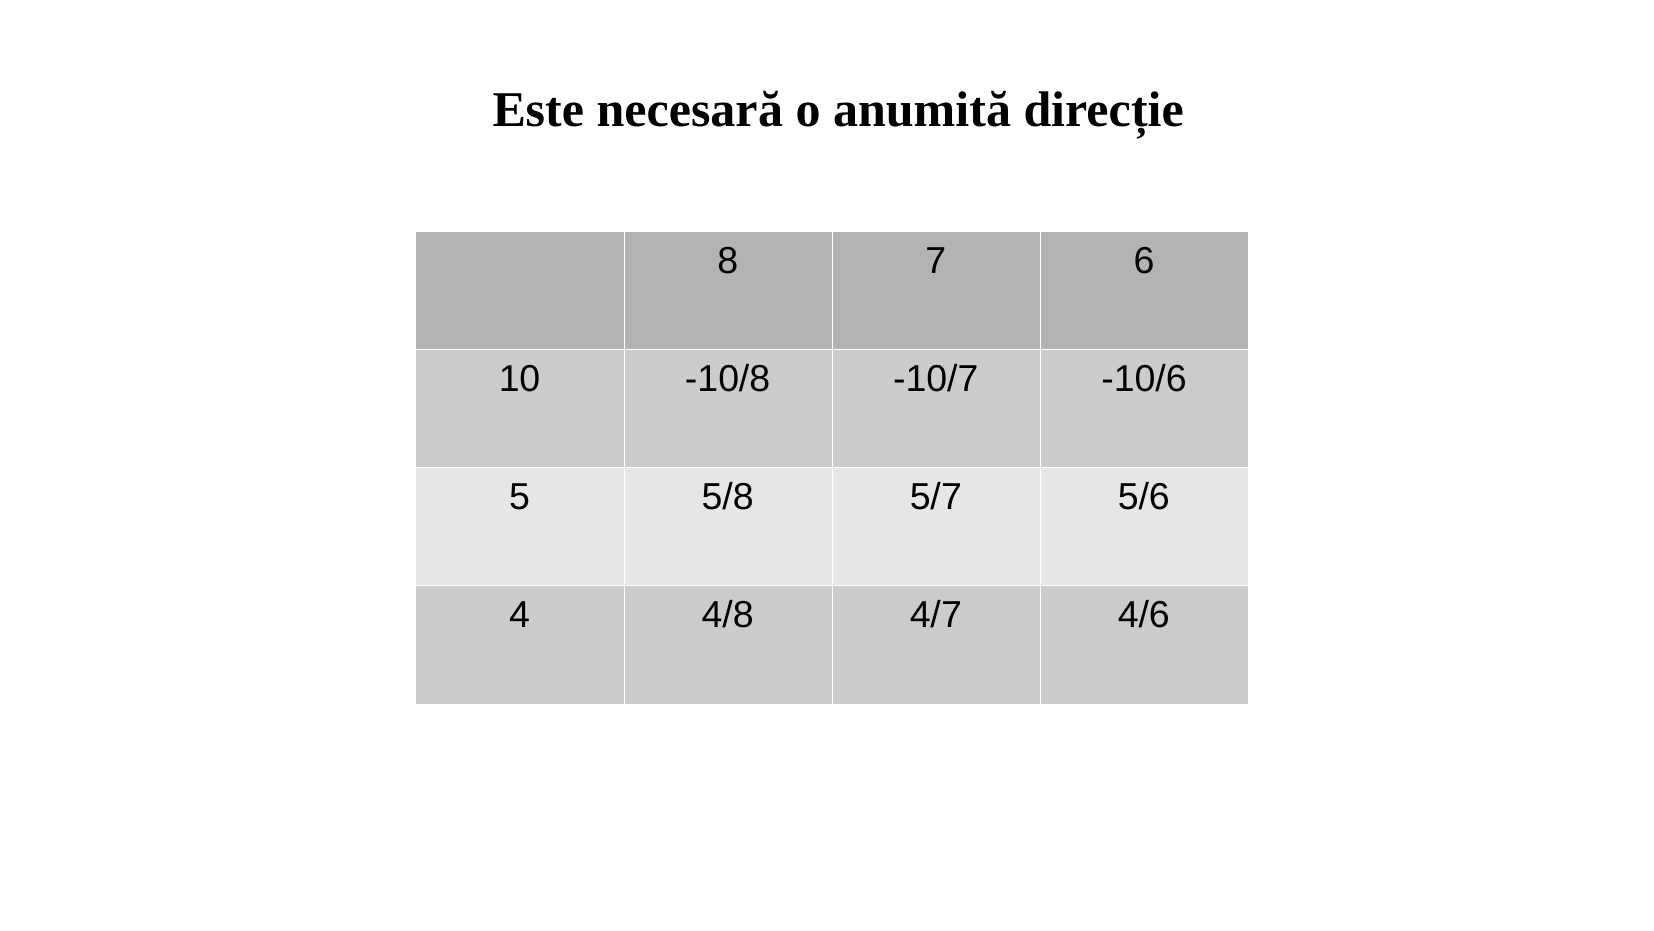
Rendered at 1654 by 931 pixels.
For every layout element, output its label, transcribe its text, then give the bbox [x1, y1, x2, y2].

table_cell 5/8 [625, 468, 832, 585]
table_header [416, 232, 624, 349]
table_cell -10/8 [625, 350, 832, 467]
table_cell 4/6 [1041, 586, 1248, 704]
table_cell 5/7 [833, 468, 1040, 585]
table_header 8 [625, 232, 832, 349]
table_cell 4/8 [625, 586, 832, 704]
table_cell 5/6 [1041, 468, 1248, 585]
table_header 7 [833, 232, 1040, 349]
table_cell 10 [416, 350, 624, 467]
table_header 6 [1041, 232, 1248, 349]
table_cell 4/7 [833, 586, 1040, 704]
table_cell -10/7 [833, 350, 1040, 467]
table_cell 5 [416, 468, 624, 585]
table_cell -10/6 [1041, 350, 1248, 467]
text_box Este necesară o anumită direcție [354, 75, 1300, 146]
table_cell 4 [416, 586, 624, 704]
